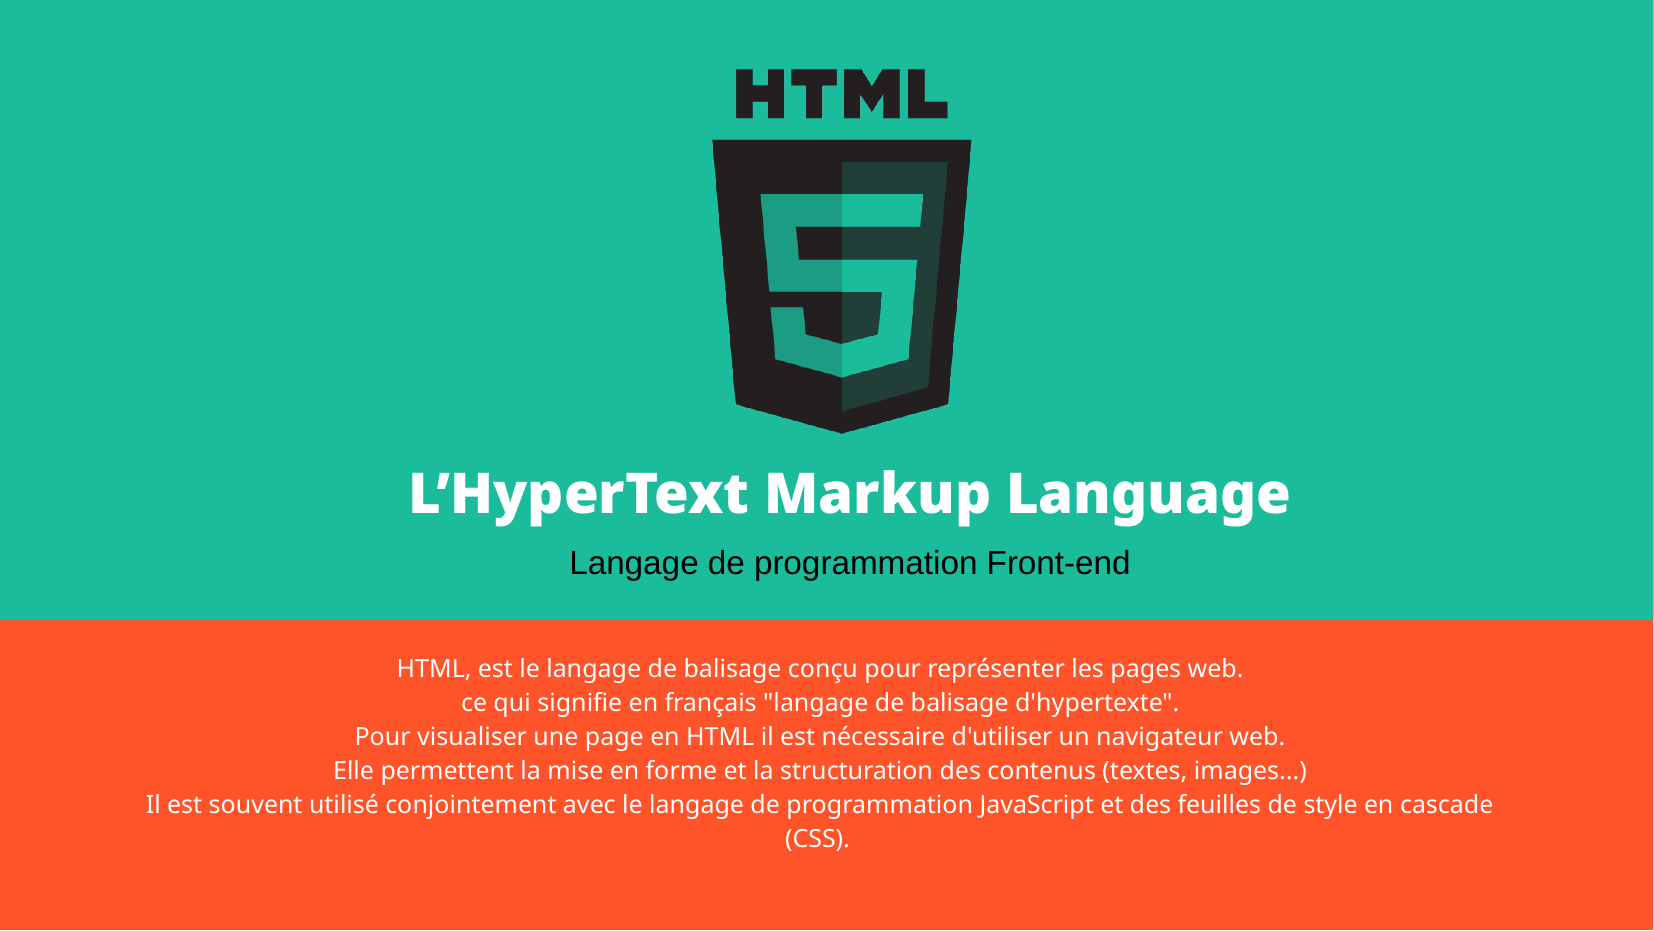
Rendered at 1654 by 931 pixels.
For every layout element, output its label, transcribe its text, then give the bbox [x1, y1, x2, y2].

title L’HyperText Markup Language [82, 413, 1619, 532]
text_box Langage de programmation Front-end [519, 537, 1182, 591]
subtitle HTML, est le langage de balisage conçu pour représenter les pages web. ce qui signifie en français "langage de balisage d'hypertexte". Pour visualiser une page en HTML il est nécessaire d'utiliser un navigateur web. Elle permettent la mise en forme et la structuration des contenus (textes, images...) Il est souvent utilisé conjointement avec le langage de programmation JavaScript et des feuilles de style en cascade (CSS). [141, 629, 1501, 910]
picture [643, 53, 1040, 449]
